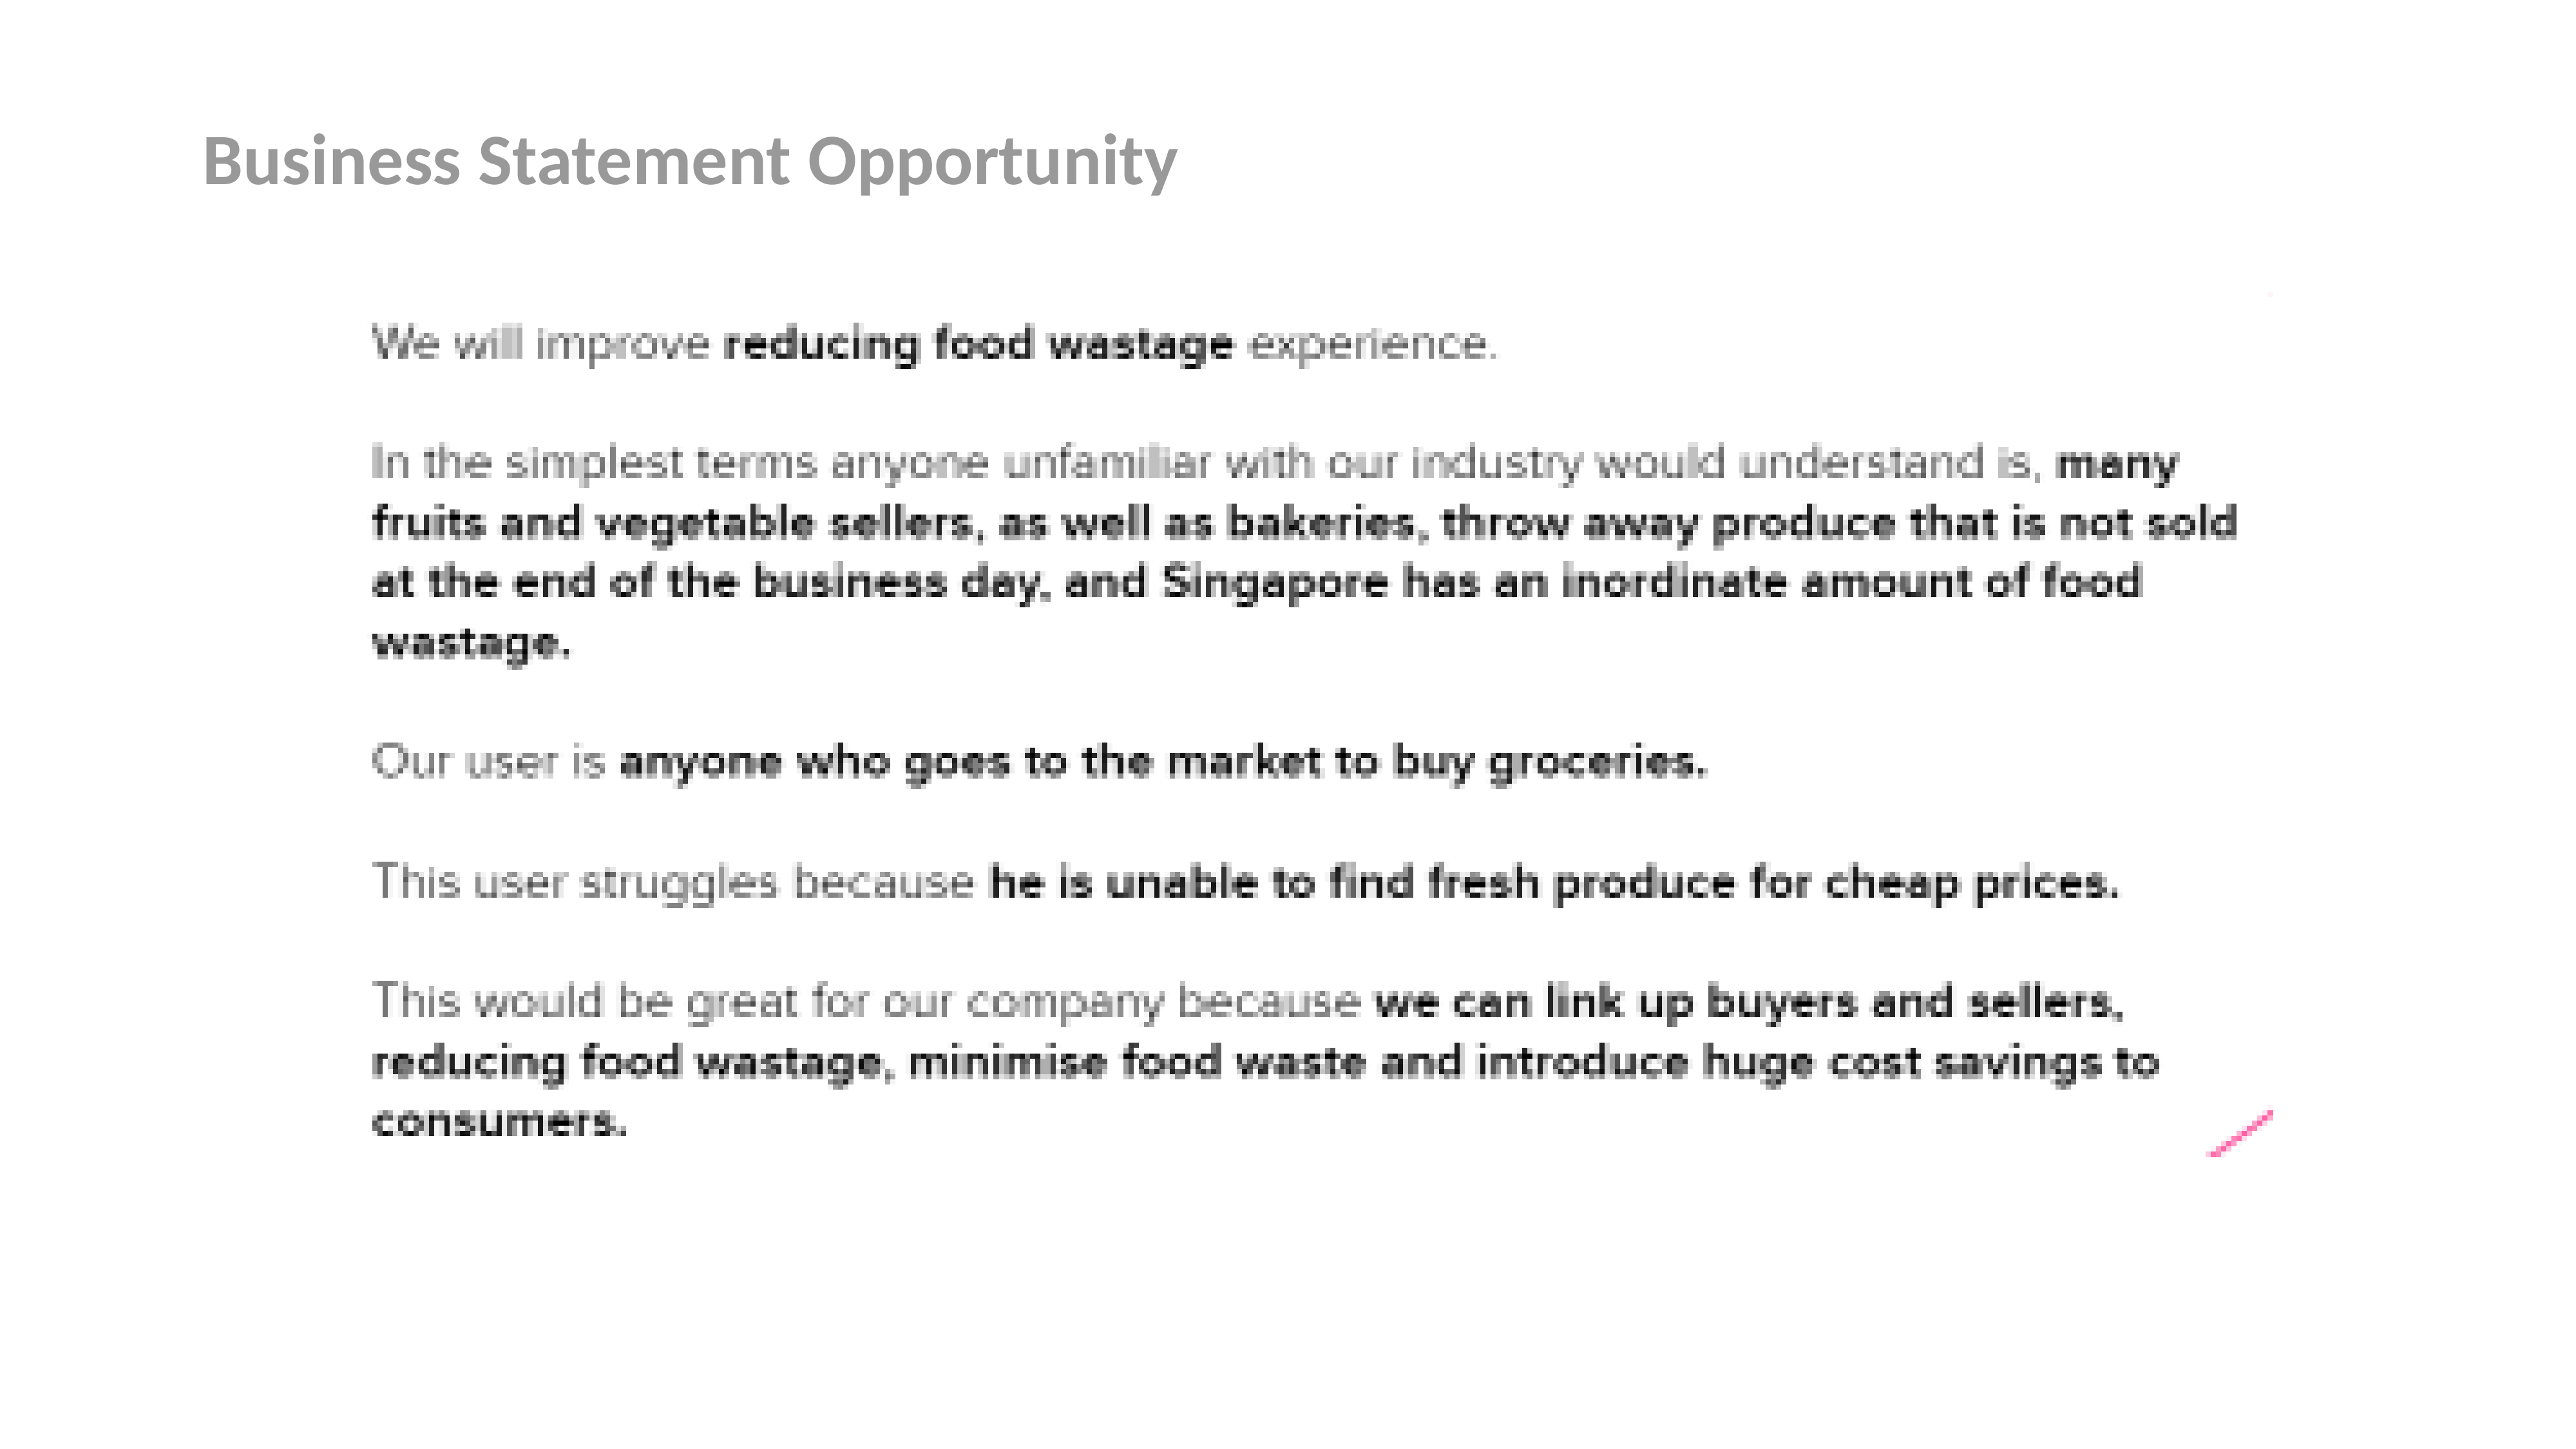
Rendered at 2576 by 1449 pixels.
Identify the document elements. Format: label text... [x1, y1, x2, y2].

picture [357, 292, 2273, 1157]
text_box Business Statement Opportunity [193, 107, 1190, 291]
